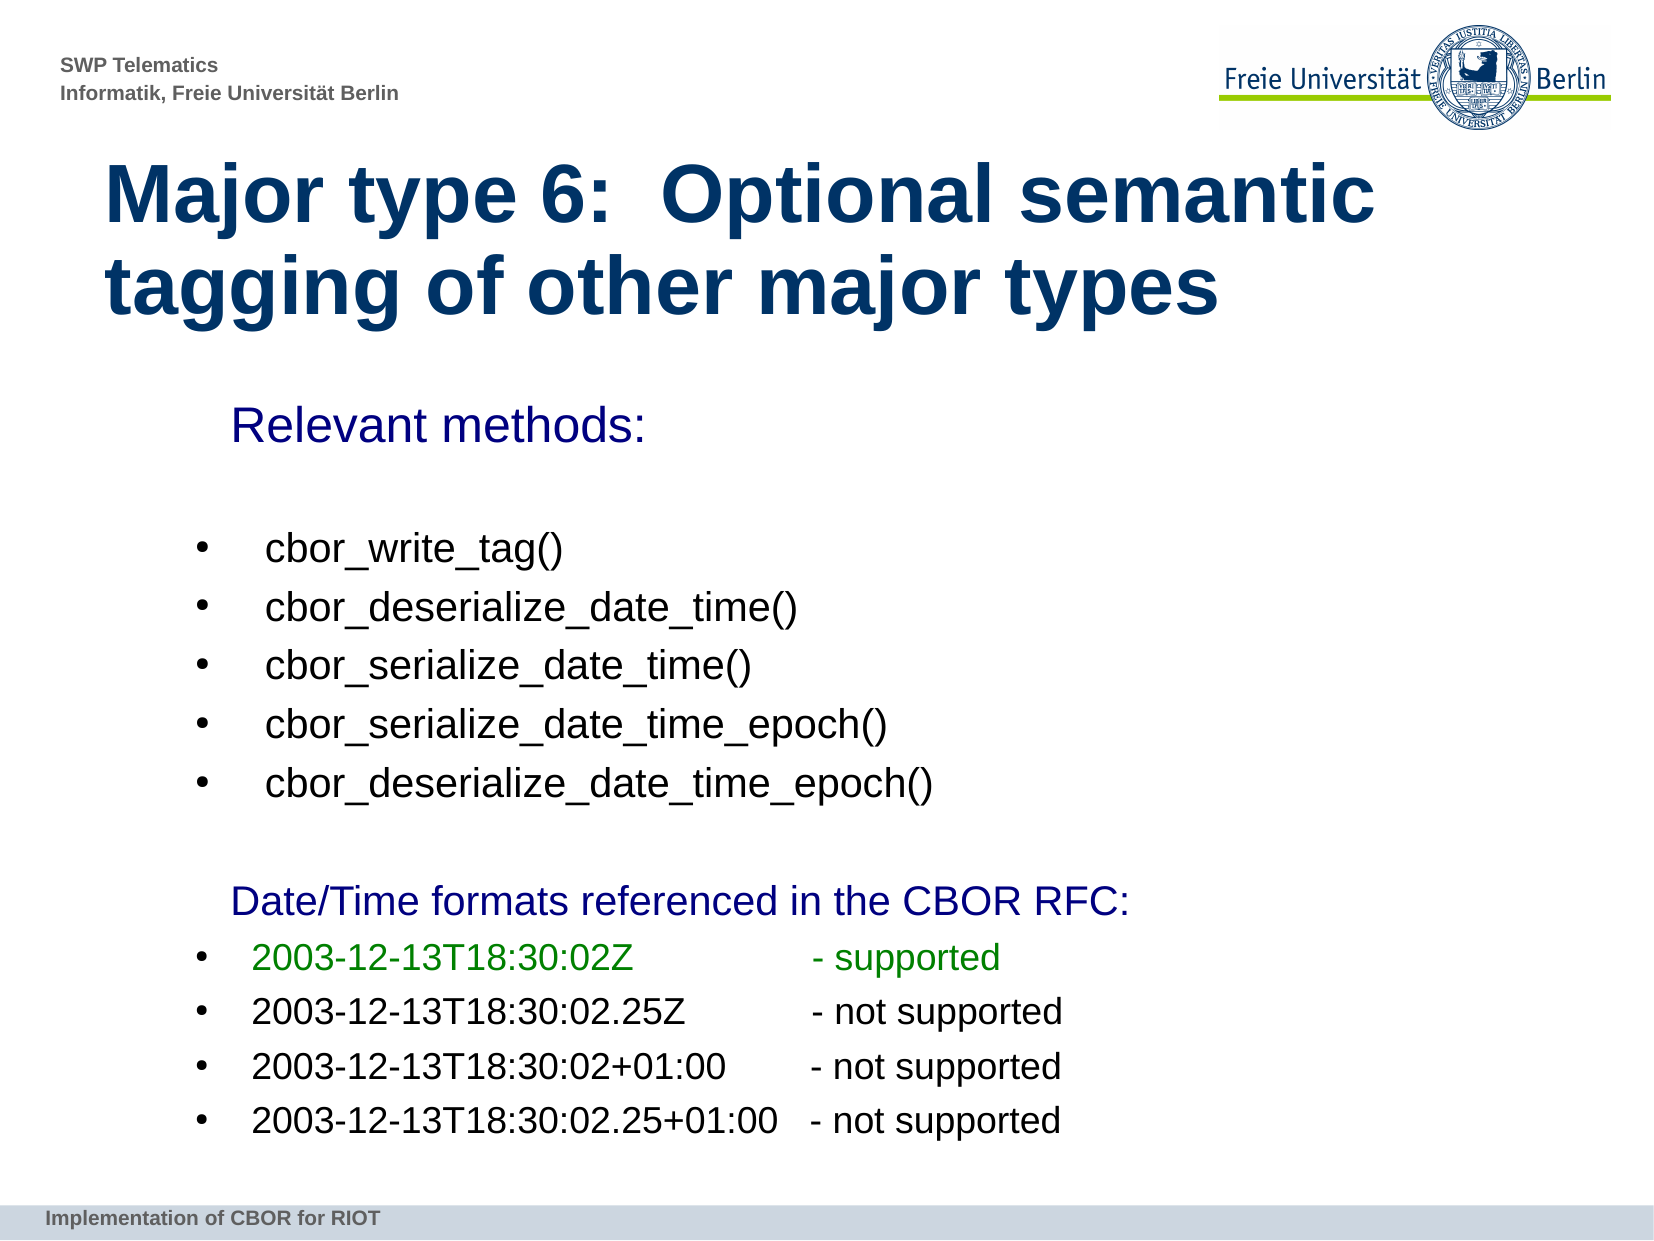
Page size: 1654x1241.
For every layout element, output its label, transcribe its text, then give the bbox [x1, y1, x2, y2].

list Relevant methods: cbor_write_tag() cbor_deserialize_date_time() cbor_serialize_date_time() cbor_serialize_date_time_epoch() cbor_deserialize_date_time_epoch() Date/Time formats referenced in the CBOR RFC: 2003-12-13T18:30:02Z - supported 2003-12-13T18:30:02.25Z - not supported 2003-12-13T18:30:02+01:00 - not supported 2003-12-13T18:30:02.25+01:00 - not supported [195, 270, 1609, 1142]
title Major type 6: Optional semantic tagging of other major types [45, 147, 1609, 333]
picture [1219, 25, 1611, 130]
